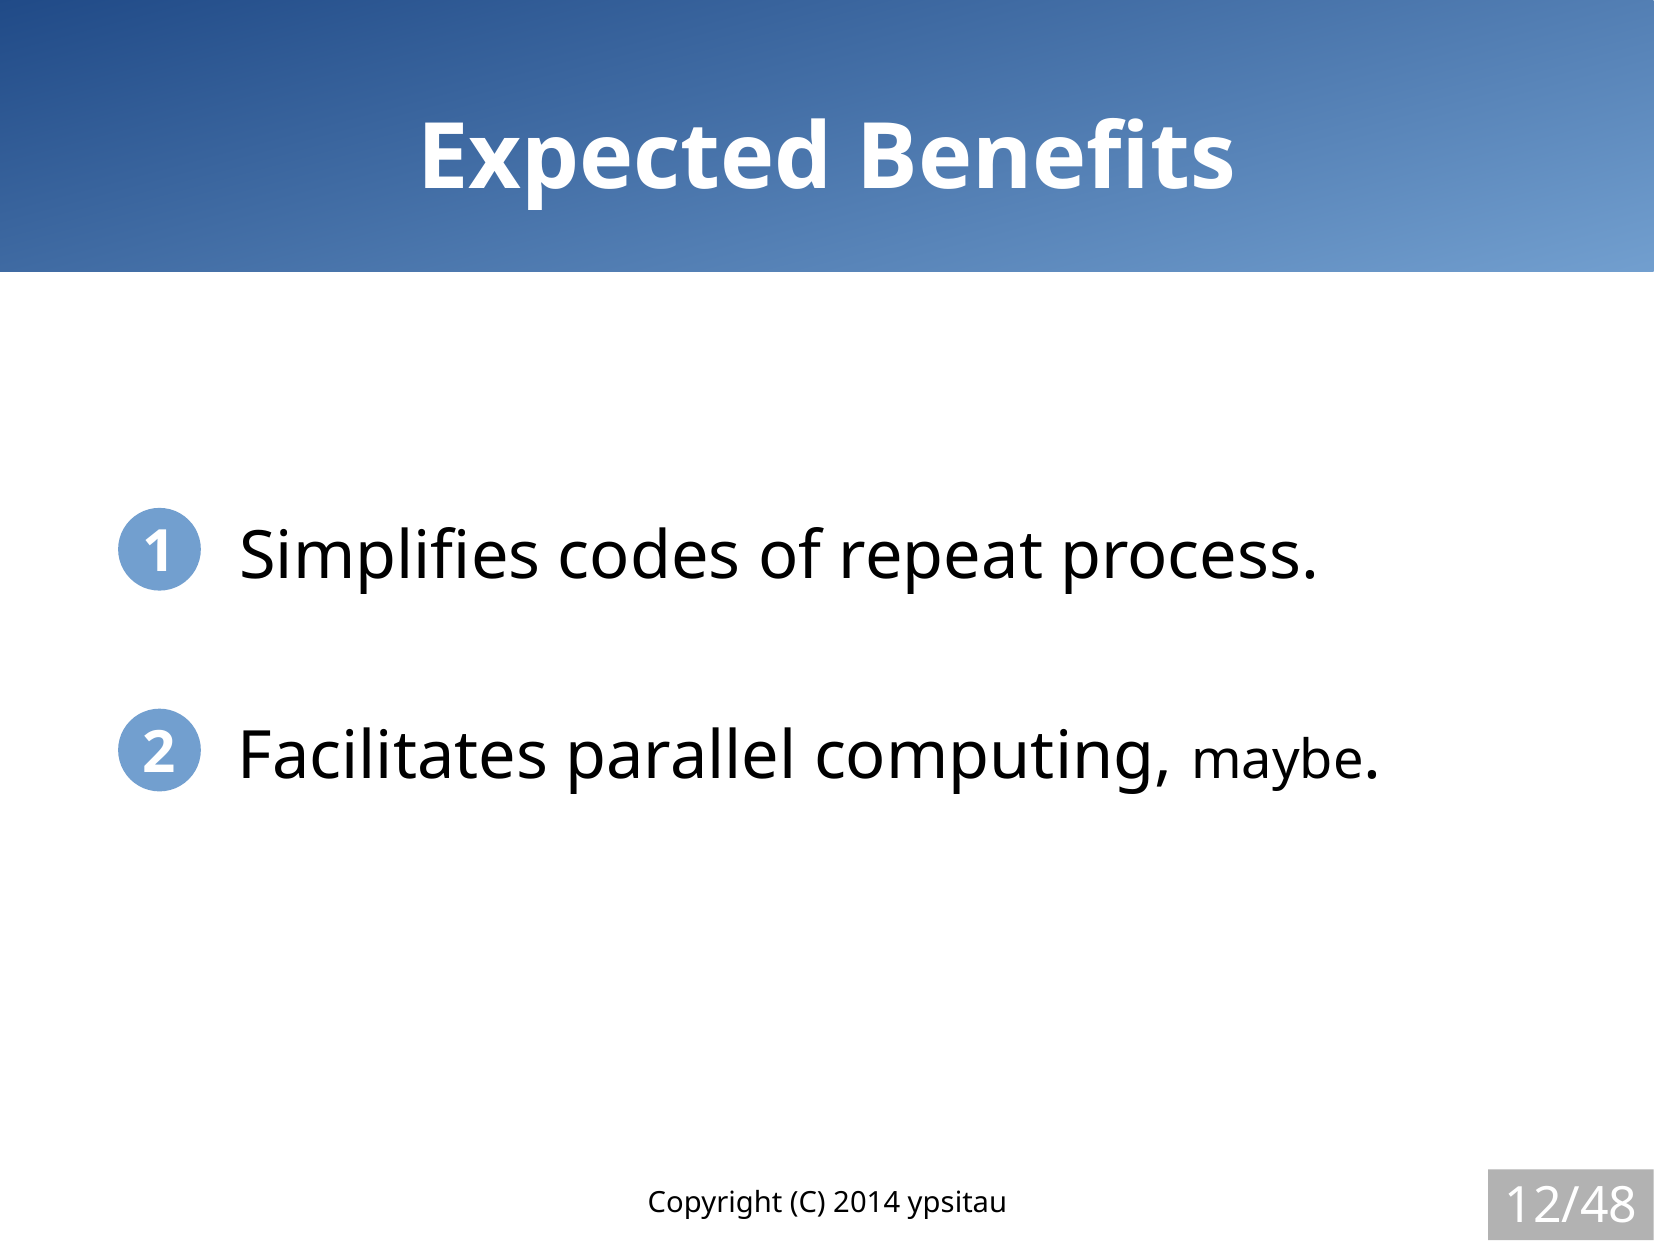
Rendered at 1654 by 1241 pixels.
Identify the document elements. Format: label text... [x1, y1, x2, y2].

text_box 1 [118, 507, 201, 591]
title Expected Benefits [82, 49, 1571, 257]
text_box 2 [118, 708, 201, 792]
text_box Facilitates parallel computing, maybe. [222, 700, 1316, 804]
text_box Simplifies codes of repeat process. [224, 499, 1266, 603]
